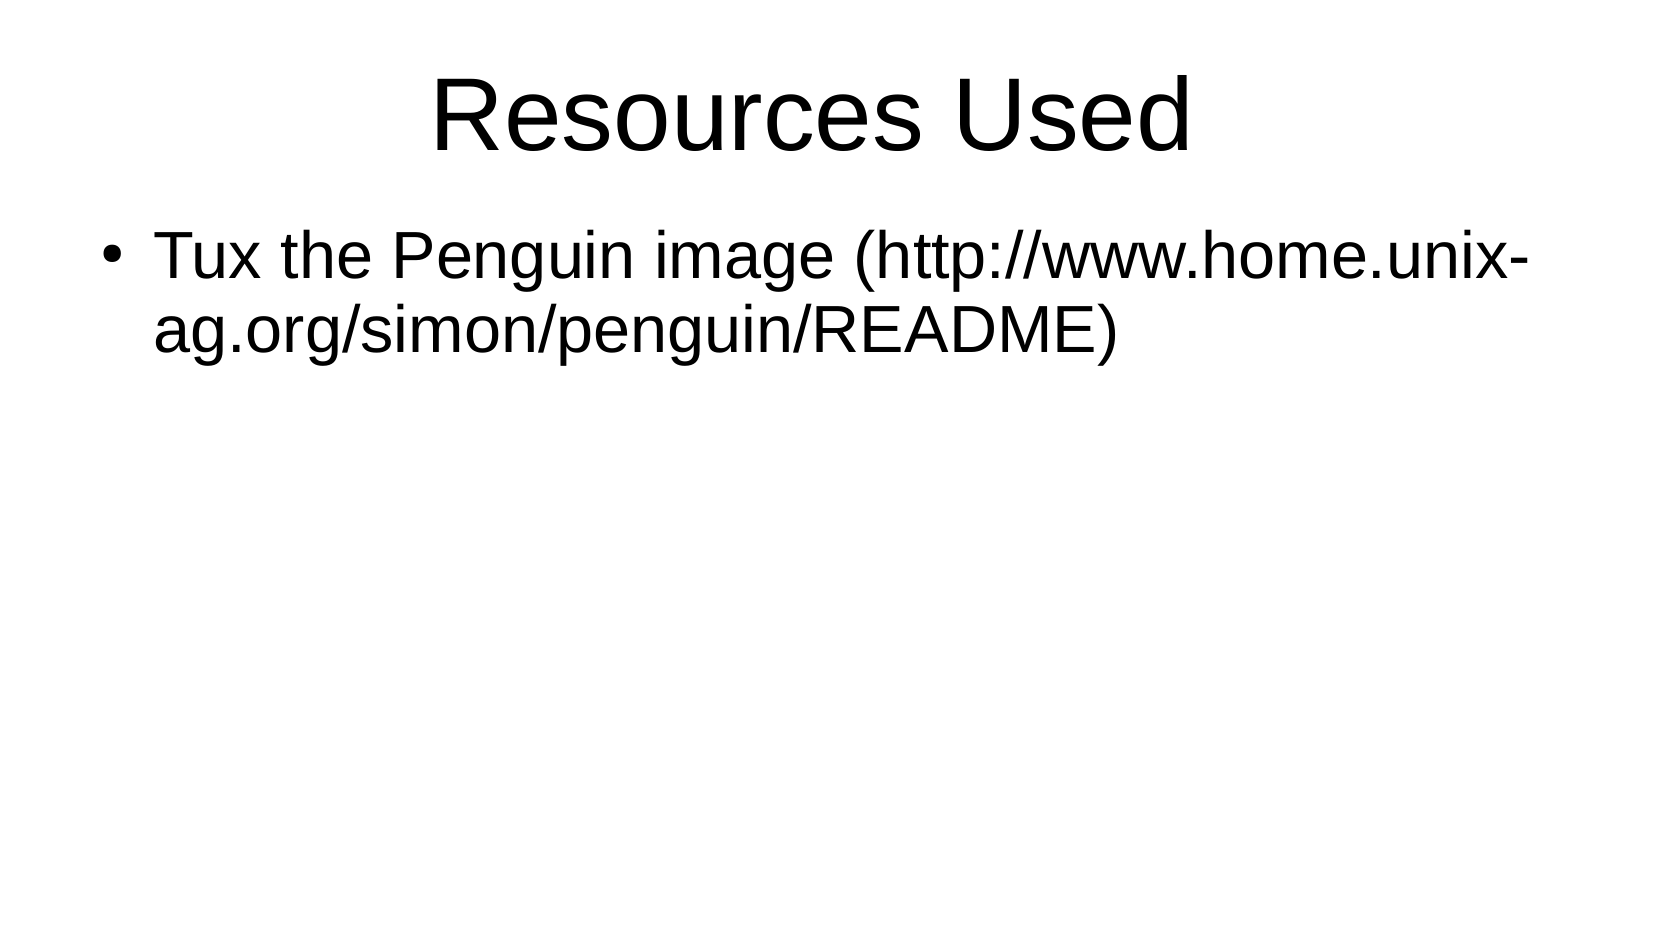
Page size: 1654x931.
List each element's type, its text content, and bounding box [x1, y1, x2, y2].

list Tux the Penguin image (http://www.home.unix-ag.org/simon/penguin/README) [82, 217, 1571, 758]
title Resources Used [82, 37, 1571, 193]
